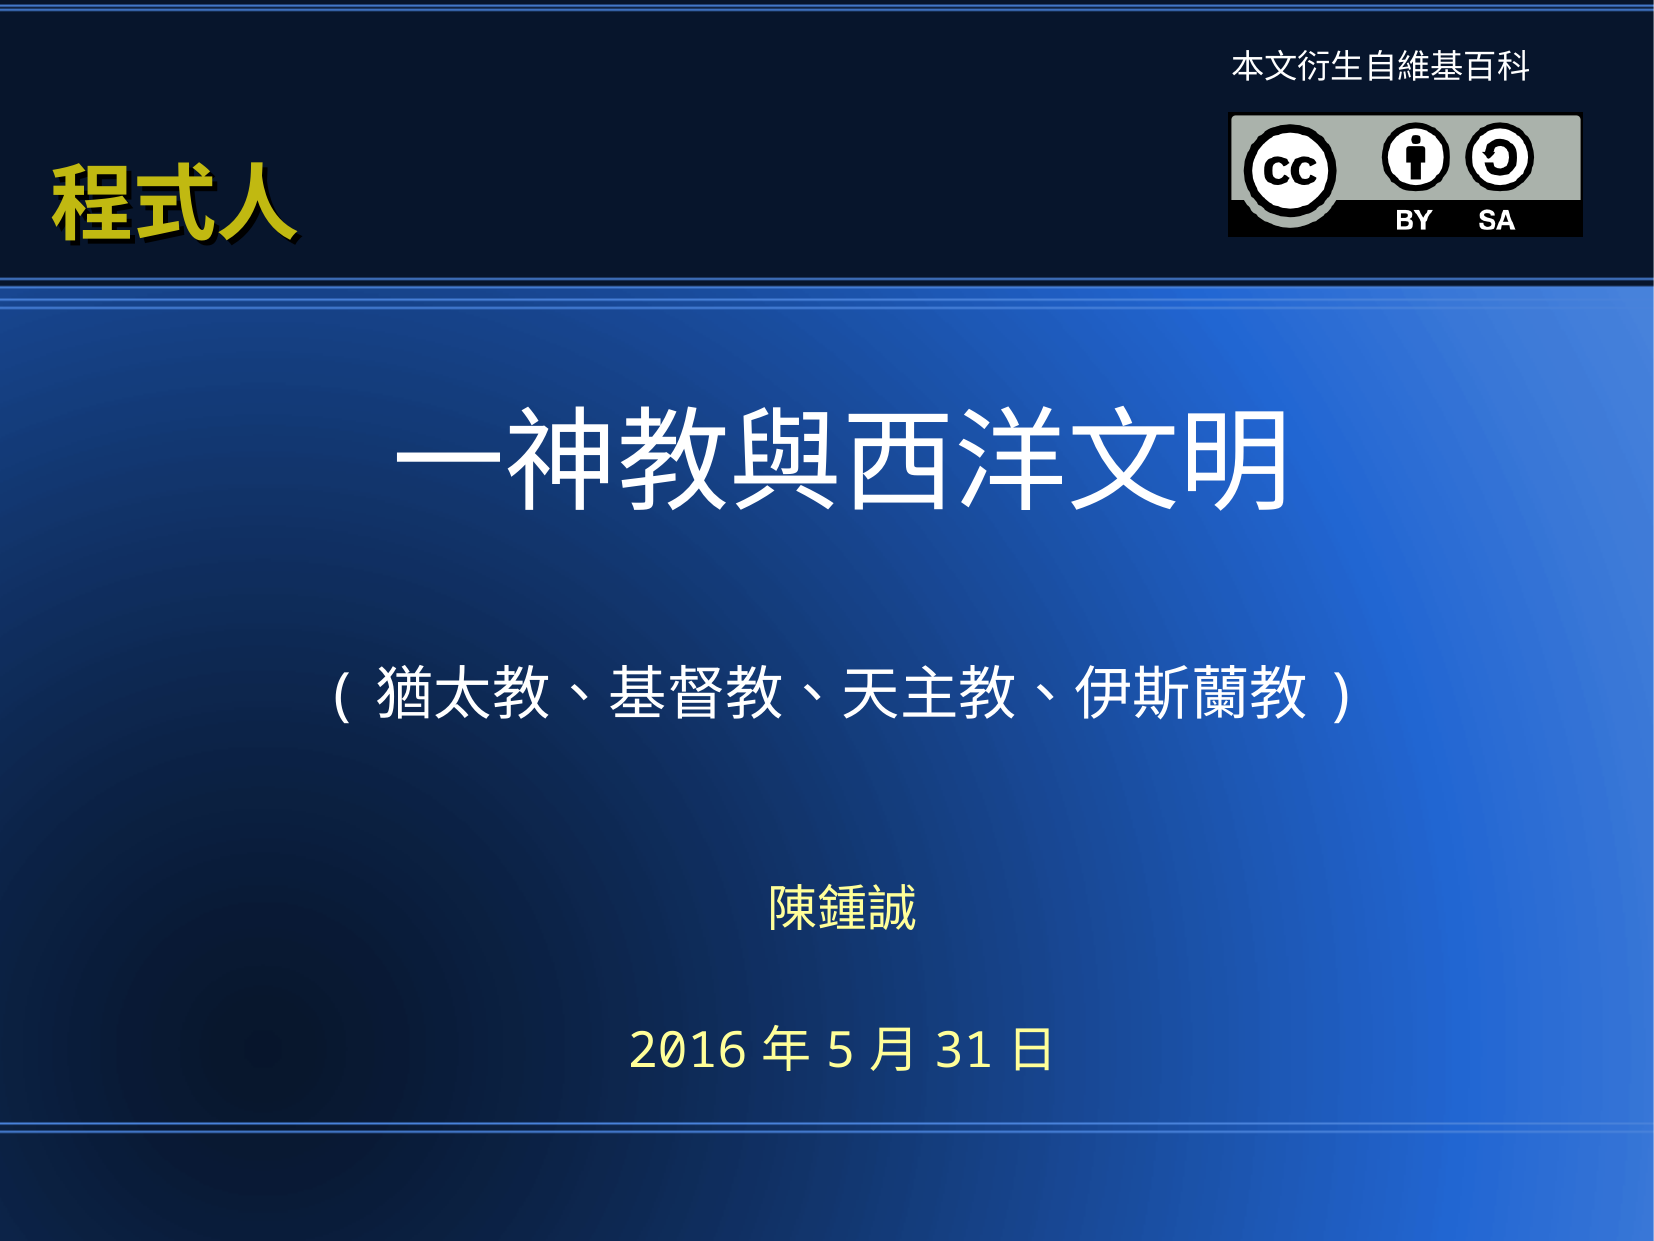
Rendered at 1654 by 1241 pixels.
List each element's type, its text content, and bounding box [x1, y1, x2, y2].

picture [0, 0, 1654, 1241]
text_box 本文衍生自維基百科 [1216, 32, 1622, 95]
subtitle 一神教與西洋文明 (猶太教、基督教、天主教、伊斯蘭教) 陳鍾誠 2016年5月31日 [59, 326, 1626, 1127]
text_box 程式人 [35, 129, 981, 444]
